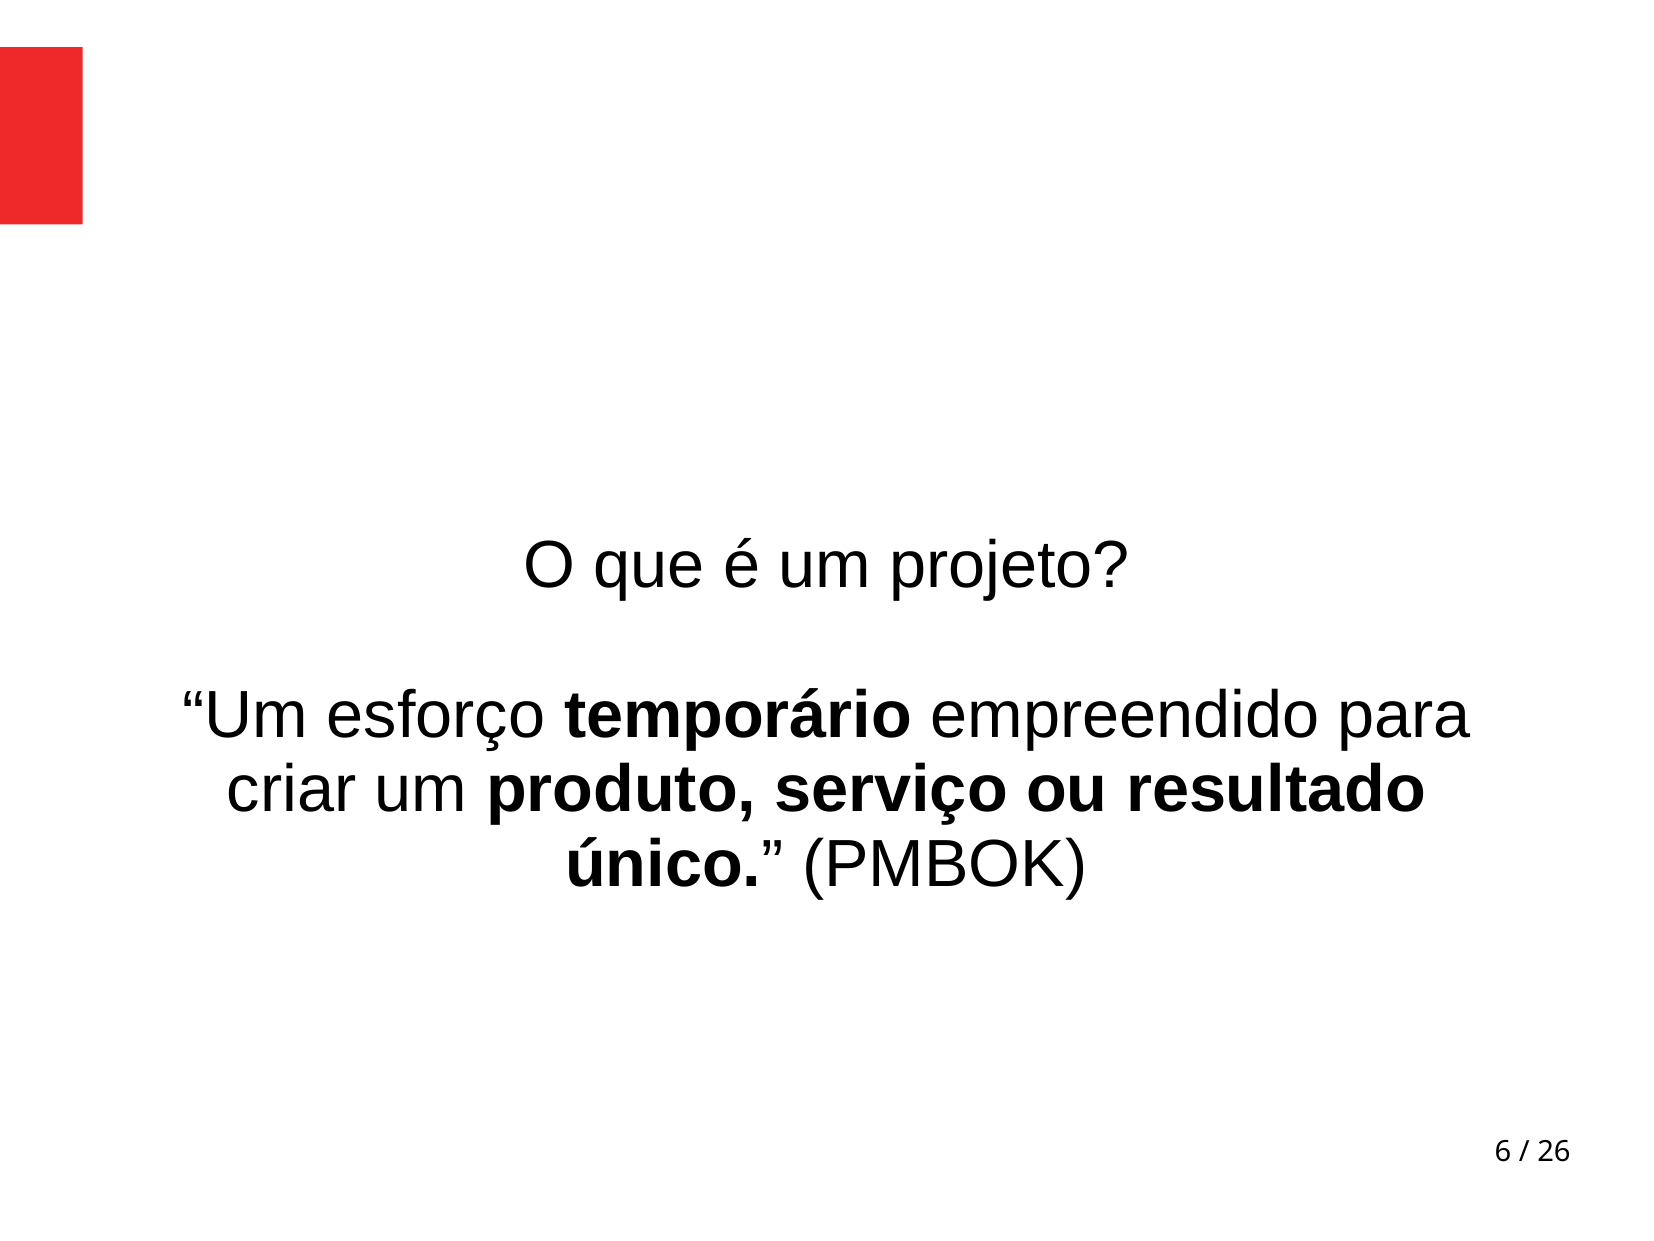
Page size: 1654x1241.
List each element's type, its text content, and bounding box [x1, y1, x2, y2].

subtitle O que é um projeto? “Um esforço temporário empreendido para criar um produto, serviço ou resultado único.” (PMBOK) [118, 354, 1536, 1074]
